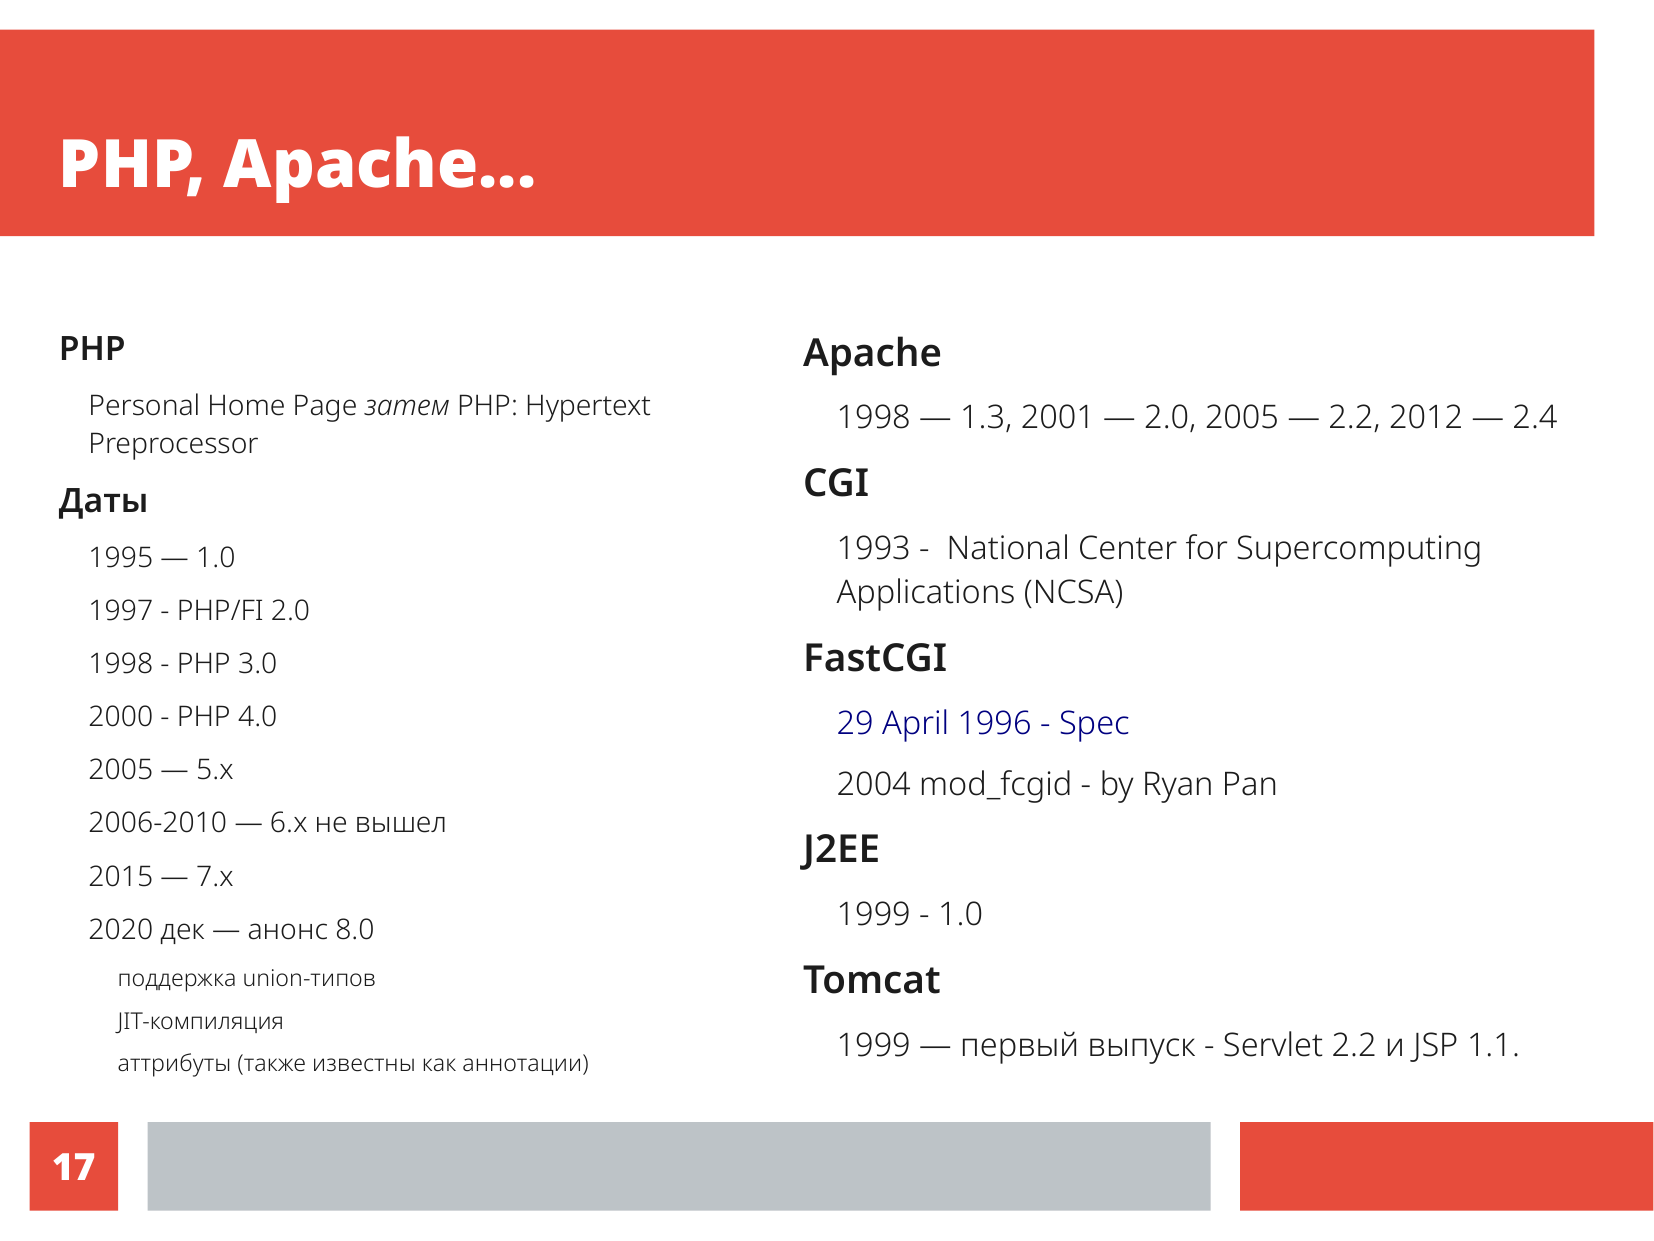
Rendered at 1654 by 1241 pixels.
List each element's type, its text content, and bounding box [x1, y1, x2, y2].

list Apache 1998 — 1.3, 2001 — 2.0, 2005 — 2.2, 2012 — 2.4 CGI 1993 - National Center for Supercomputing Applications (NCSA) FastCGI 29 April 1996 - Spec 2004 mod_fcgid - by Ryan Pan J2EE 1999 - 1.0 Tomcat 1999 — первый выпуск - Servlet 2.2 и JSP 1.1. [803, 324, 1565, 1093]
list PHP Personal Home Page затем PHP: Hypertext Preprocessor Даты 1995 — 1.0 1997 - PHP/FI 2.0 1998 - PHP 3.0 2000 - PHP 4.0 2005 — 5.x 2006-2010 — 6.x не вышел 2015 — 7.x 2020 дек — анонс 8.0 поддержка union-типов JIT-компиляция аттрибуты (также известны как аннотации) [59, 324, 780, 1093]
title PHP, Apache... [59, 59, 1595, 207]
